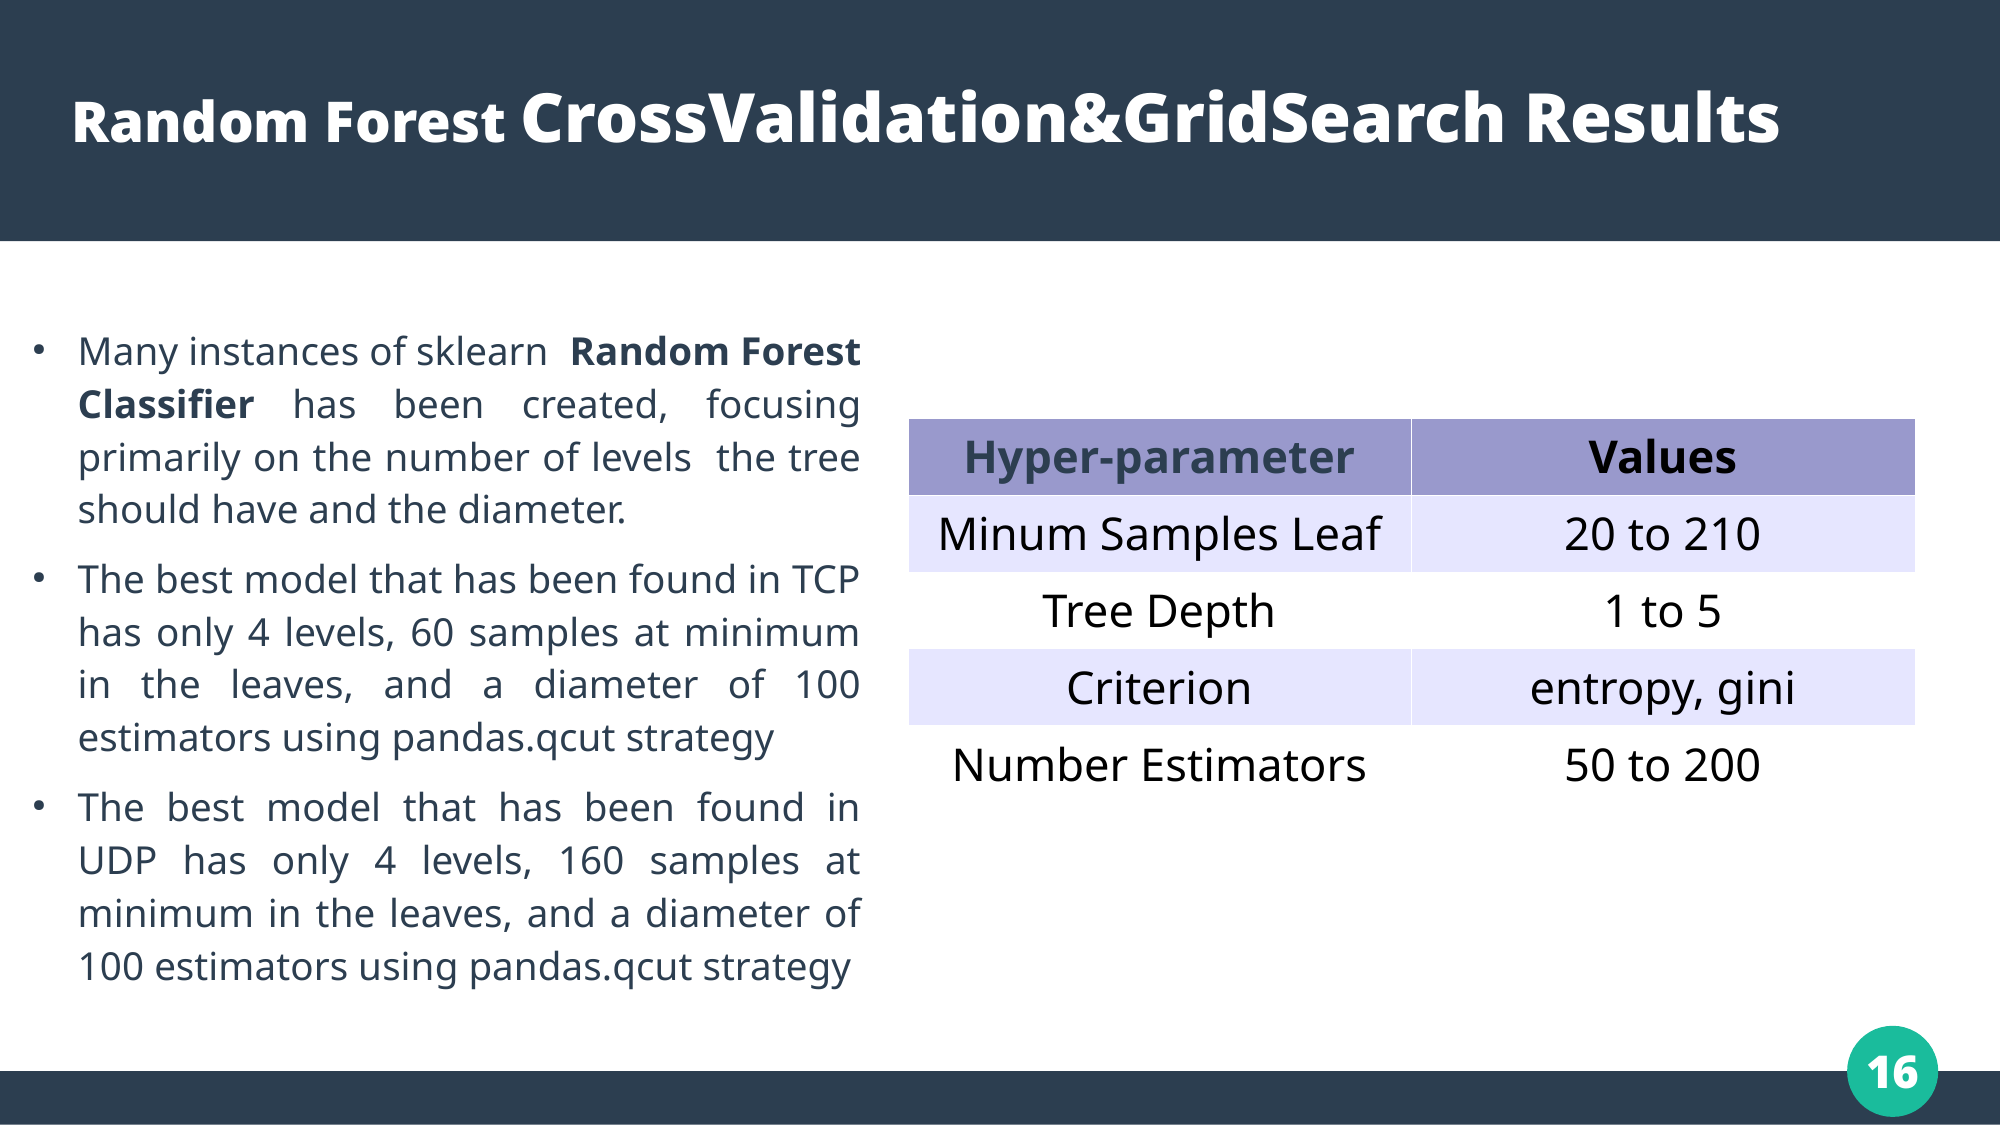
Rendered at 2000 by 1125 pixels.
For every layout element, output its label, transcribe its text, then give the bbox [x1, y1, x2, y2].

table_header Hyper-parameter [909, 419, 1411, 495]
list Many instances of sklearn Random Forest Classifier has been created, focusing primarily on the number of levels the tree should have and the diameter. The best model that has been found in TCP has only 4 levels, 60 samples at minimum in the leaves, and a diameter of 100 estimators using pandas.qcut strategy The best model that has been found in UDP has only 4 levels, 160 samples at minimum in the leaves, and a diameter of 100 estimators using pandas.qcut strategy [32, 272, 862, 1044]
table_cell 1 to 5 [1412, 573, 1915, 648]
table_cell Number Estimators [909, 726, 1411, 802]
table_cell Minum Samples Leaf [909, 496, 1411, 572]
table_cell entropy, gini [1412, 649, 1915, 725]
title Random Forest CrossValidation&GridSearch Results [71, 44, 1929, 188]
table_cell 20 to 210 [1412, 496, 1915, 572]
table_header Values [1412, 419, 1915, 495]
table_cell 50 to 200 [1412, 726, 1915, 802]
table_cell Criterion [909, 649, 1411, 725]
table_cell Tree Depth [909, 573, 1411, 648]
